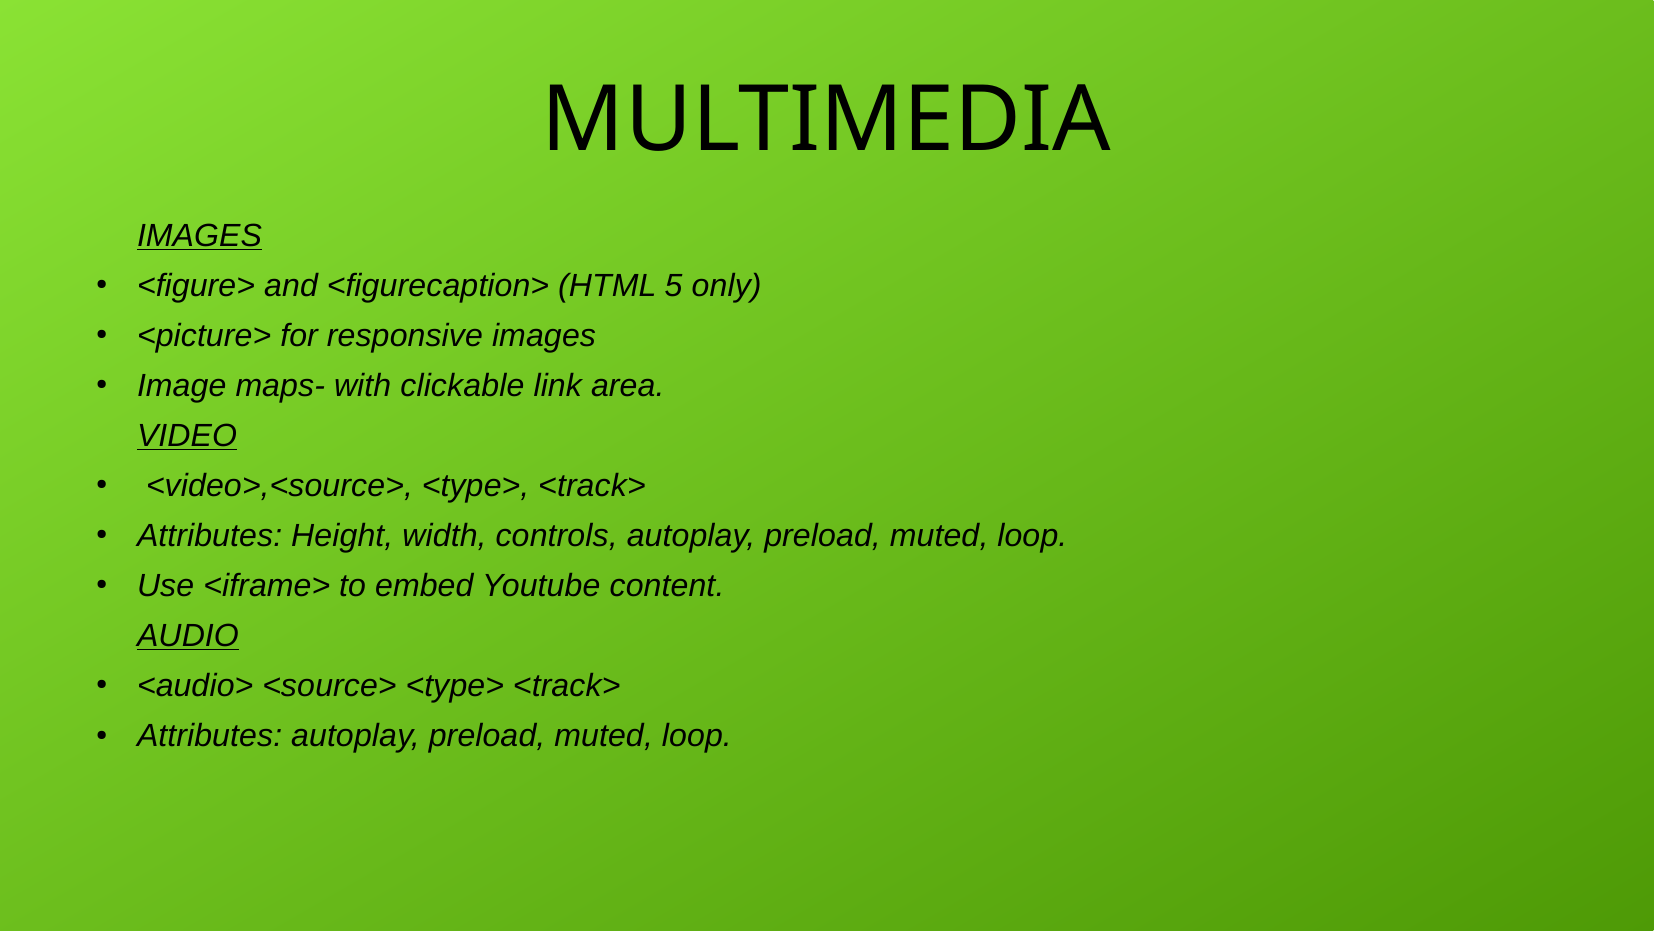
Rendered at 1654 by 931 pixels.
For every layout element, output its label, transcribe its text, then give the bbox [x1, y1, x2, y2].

list IMAGES <figure> and <figurecaption> (HTML 5 only) <picture> for responsive images Image maps- with clickable link area. VIDEO <video>,<source>, <type>, <track> Attributes: Height, width, controls, autoplay, preload, muted, loop. Use <iframe> to embed Youtube content. AUDIO <audio> <source> <type> <track> Attributes: autoplay, preload, muted, loop. [82, 217, 1571, 757]
title MULTIMEDIA [82, 15, 1571, 214]
